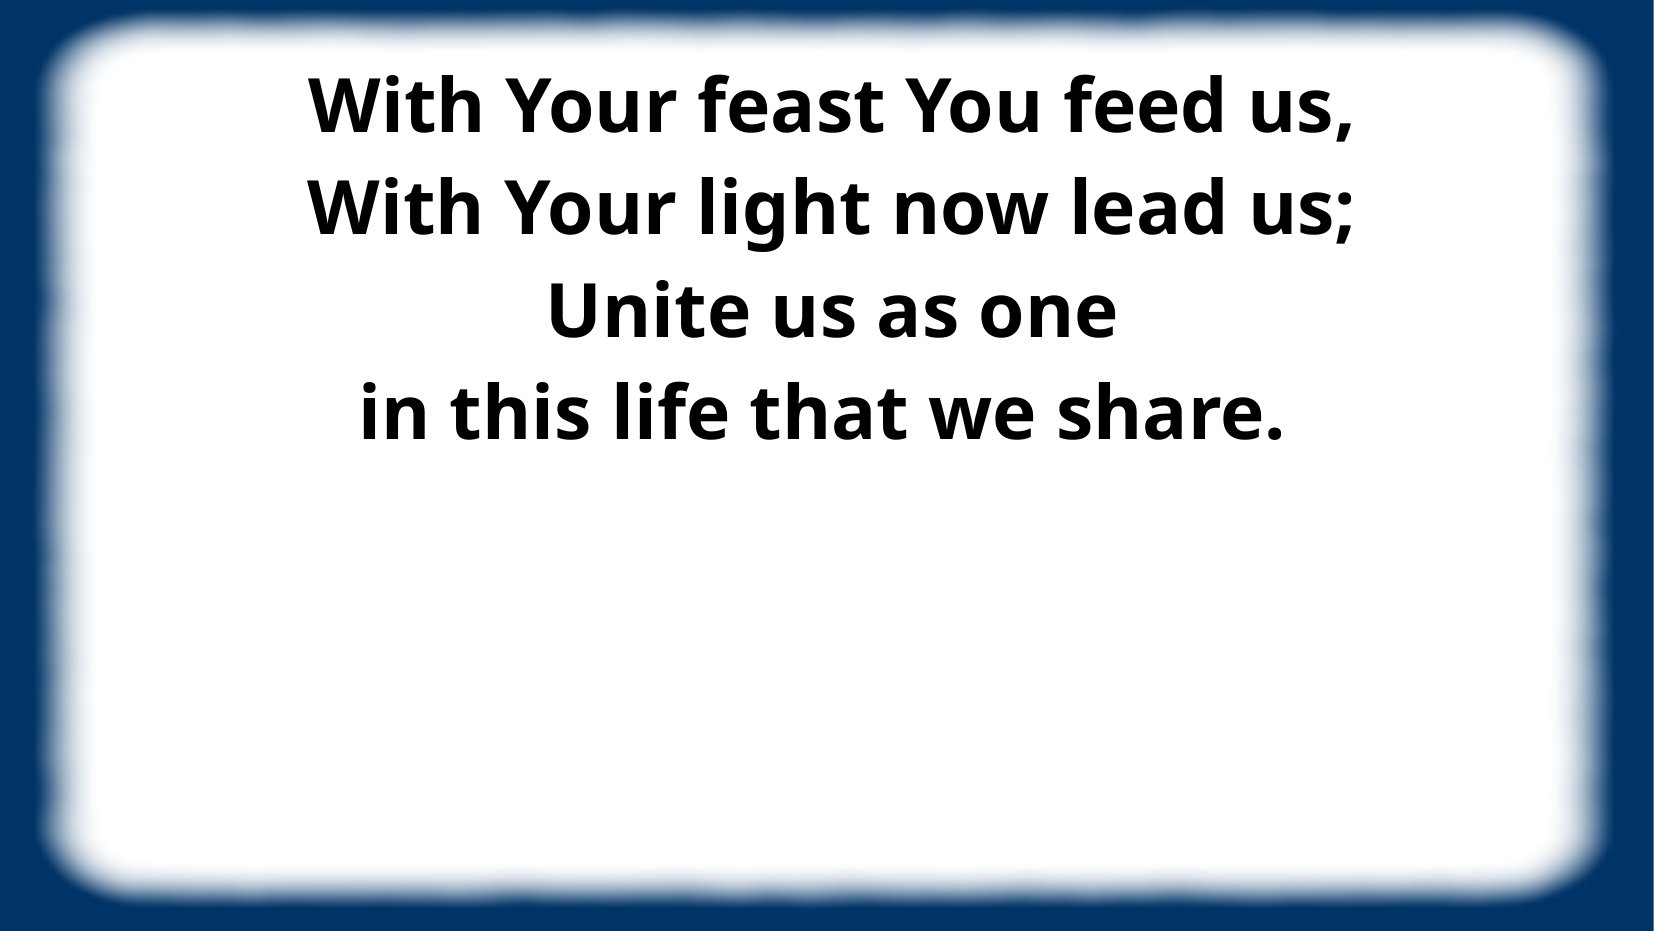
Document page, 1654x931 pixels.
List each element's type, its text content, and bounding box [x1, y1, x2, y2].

picture [0, 0, 1654, 931]
text_box With Your feast You feed us, With Your light now lead us; Unite us as one in this life that we share. [90, 45, 1576, 481]
